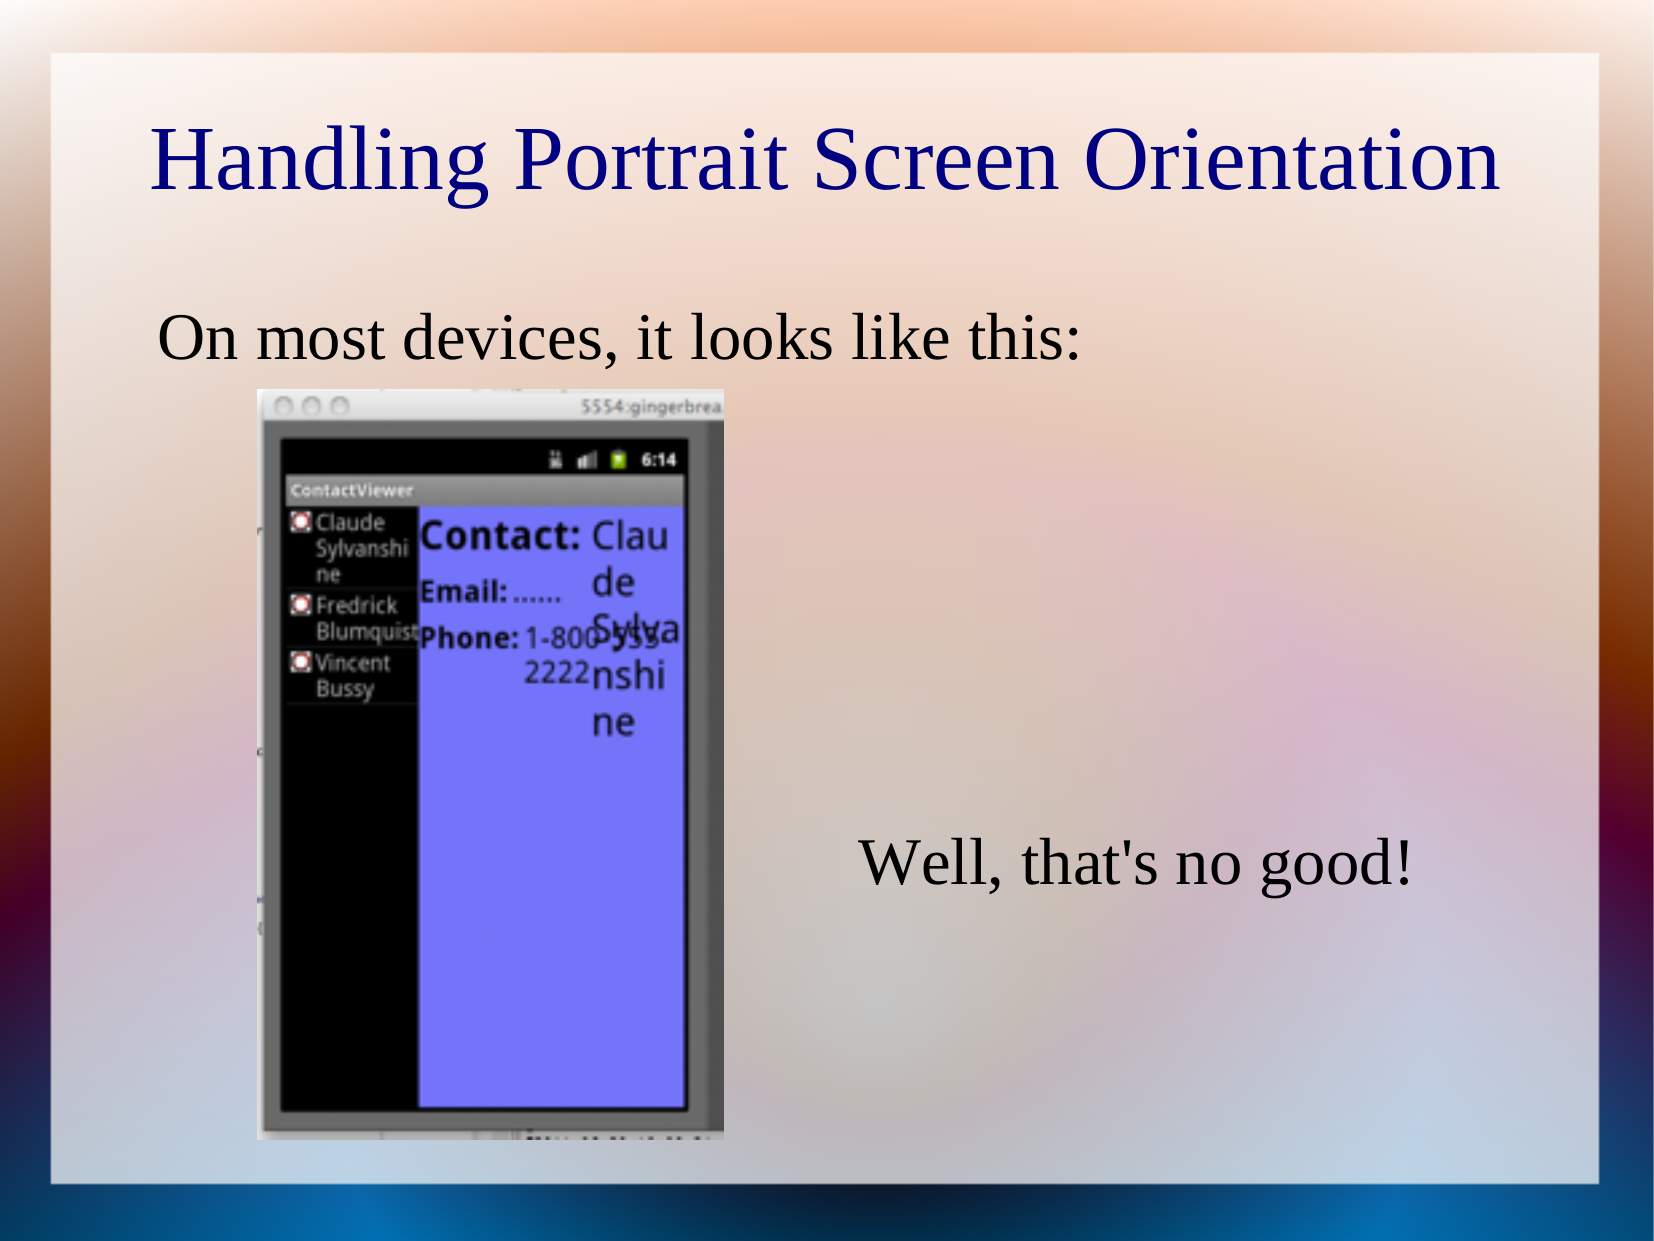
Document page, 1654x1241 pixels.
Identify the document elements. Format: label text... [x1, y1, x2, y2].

picture [0, 0, 1654, 1241]
list On most devices, it looks like this: [86, 300, 1576, 488]
list Well, that's no good! [787, 825, 1564, 1013]
title Handling Portrait Screen Orientation [82, 55, 1571, 263]
